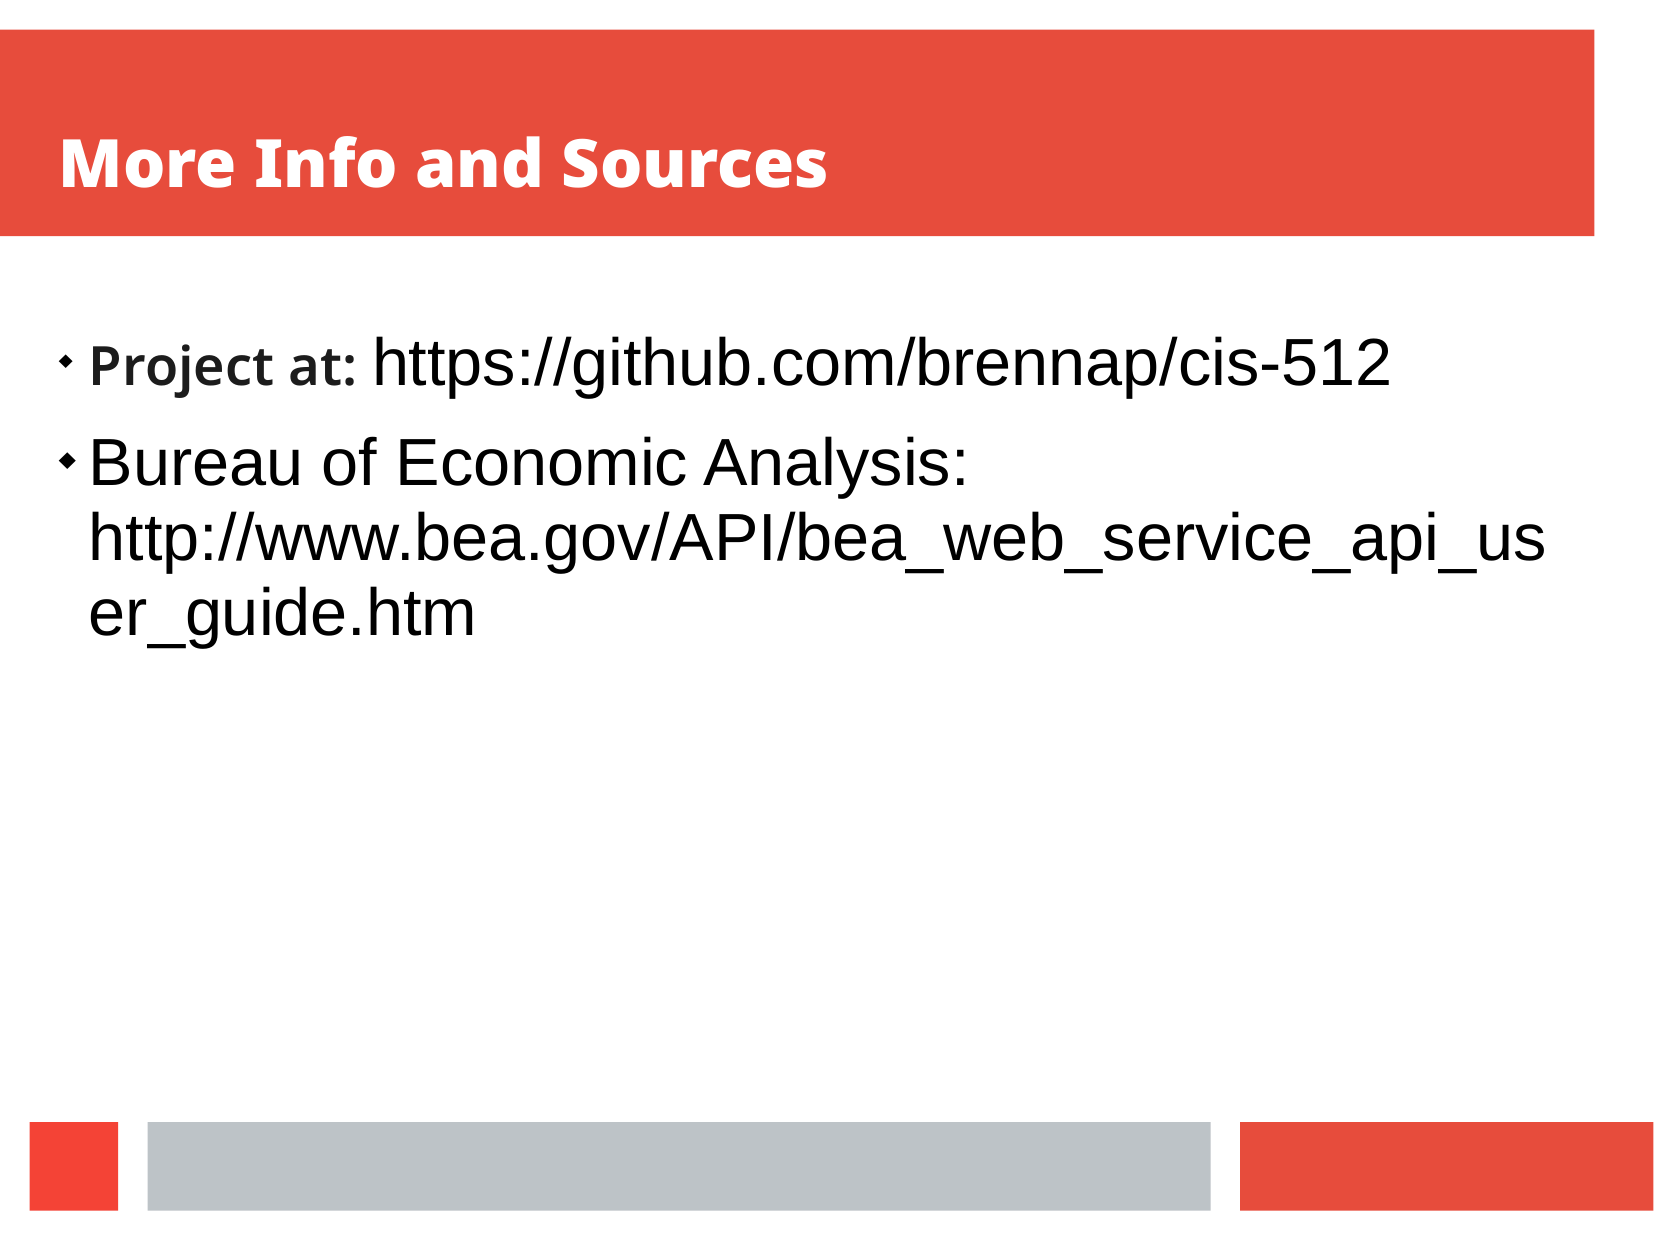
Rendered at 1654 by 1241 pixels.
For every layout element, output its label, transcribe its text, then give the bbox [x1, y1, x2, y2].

list Project at: https://github.com/brennap/cis-512 Bureau of Economic Analysis: http://www.bea.gov/API/bea_web_service_api_user_guide.htm [59, 324, 1565, 1093]
title More Info and Sources [59, 59, 1595, 207]
